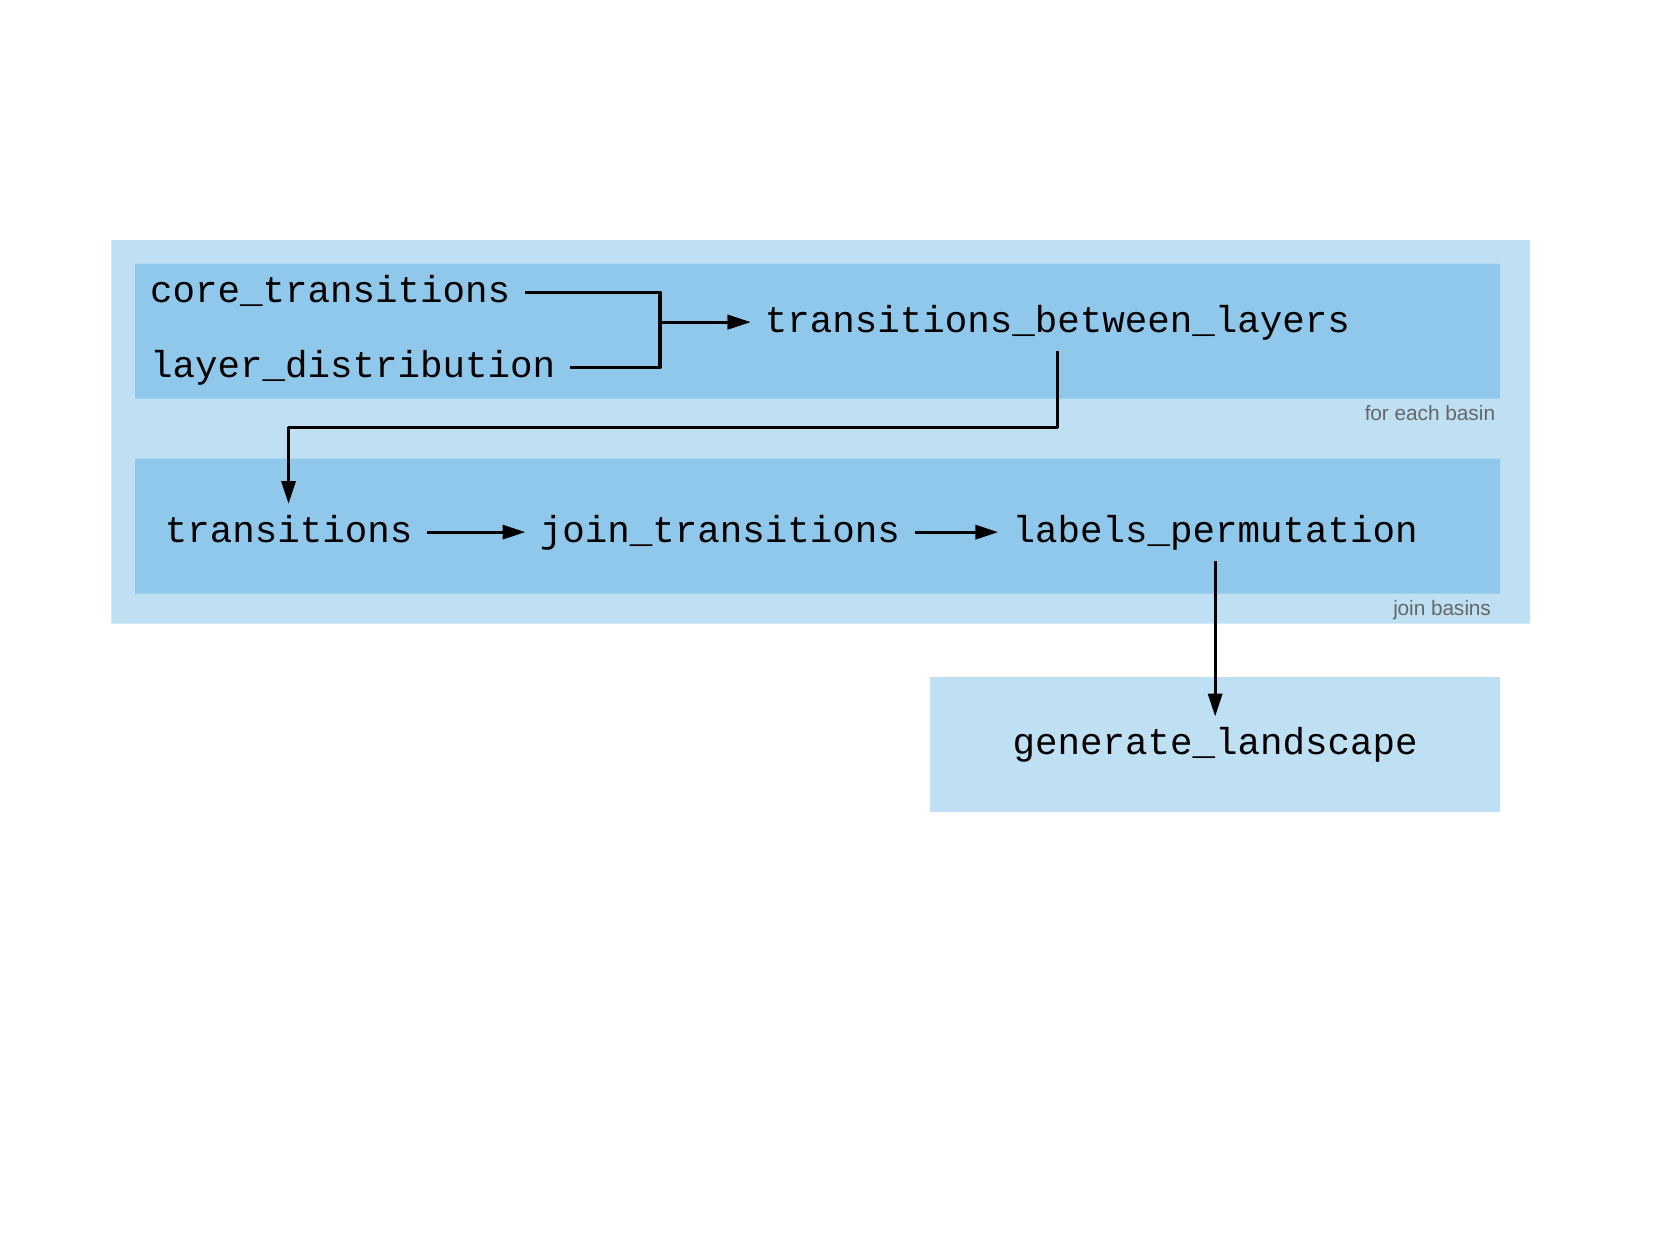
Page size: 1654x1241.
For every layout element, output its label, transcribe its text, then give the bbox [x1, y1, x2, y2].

text_box join basins [1378, 589, 1507, 628]
text_box transitions [150, 503, 428, 556]
text_box transitions_between_layers [750, 293, 1365, 346]
text_box for each basin [1350, 394, 1511, 433]
text_box generate_landscape [997, 716, 1433, 769]
text_box [930, 677, 1501, 813]
text_box core_transitions [135, 263, 526, 316]
text_box layer_distribution [135, 338, 571, 391]
text_box join_transitions [525, 503, 915, 556]
text_box [111, 240, 1531, 624]
text_box labels_permutation [997, 503, 1433, 556]
